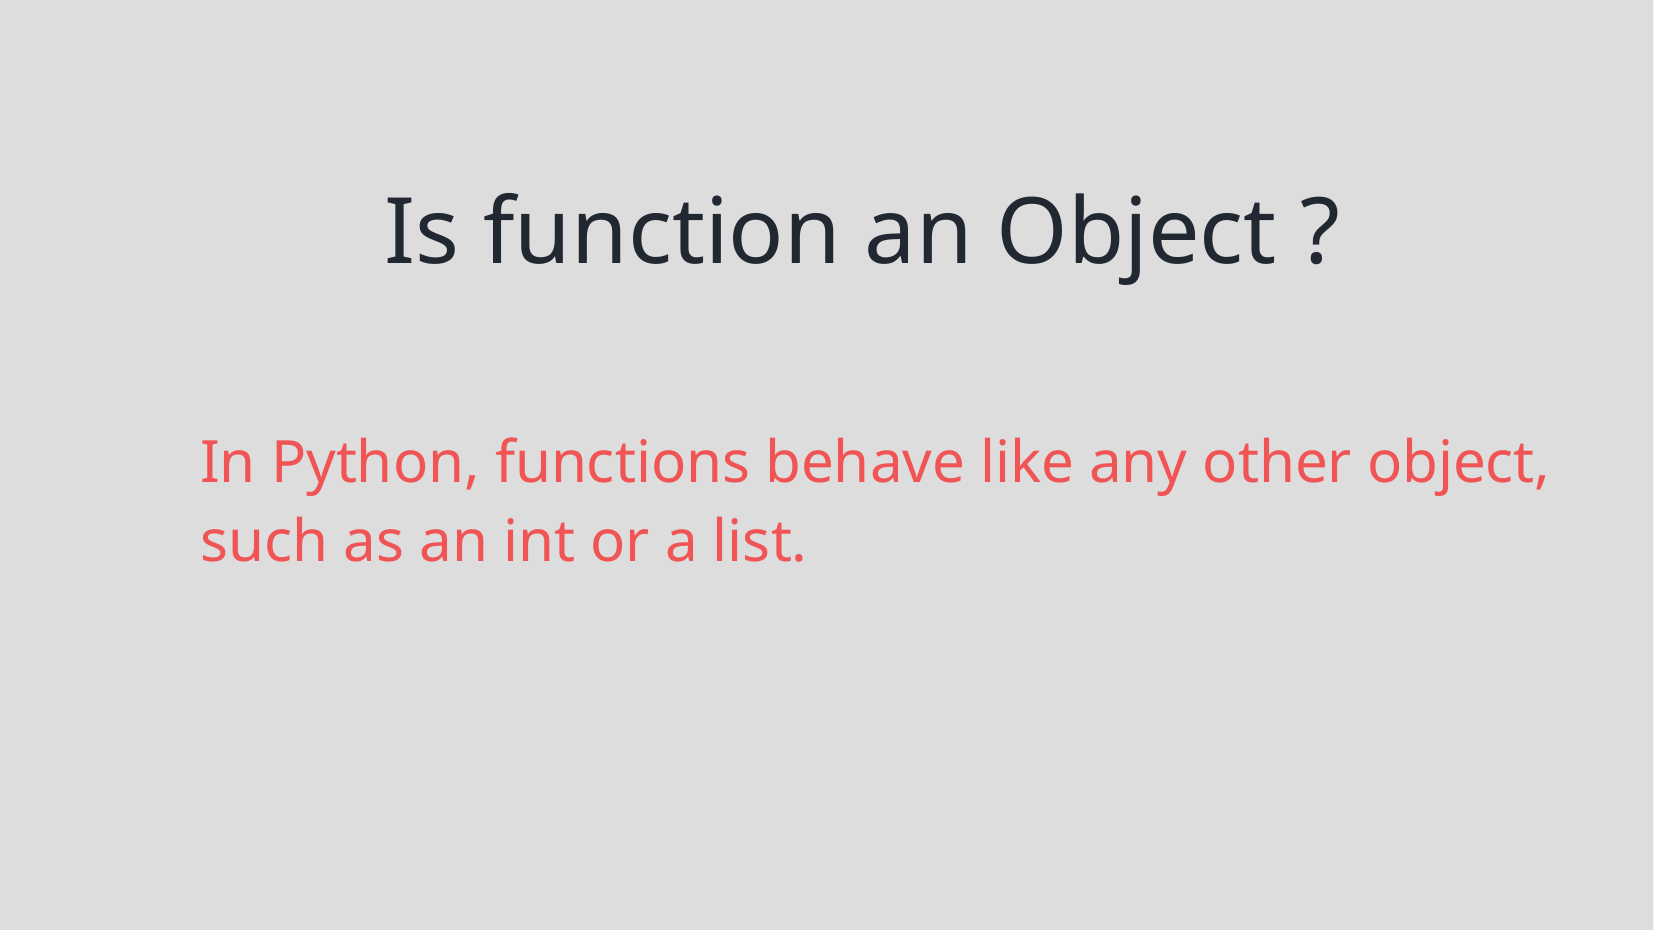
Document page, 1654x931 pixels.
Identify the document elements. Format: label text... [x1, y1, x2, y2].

title Is function an Object ? [82, 150, 1538, 306]
text_box In Python, functions behave like any other object, such as an int or a list. [150, 412, 1651, 572]
